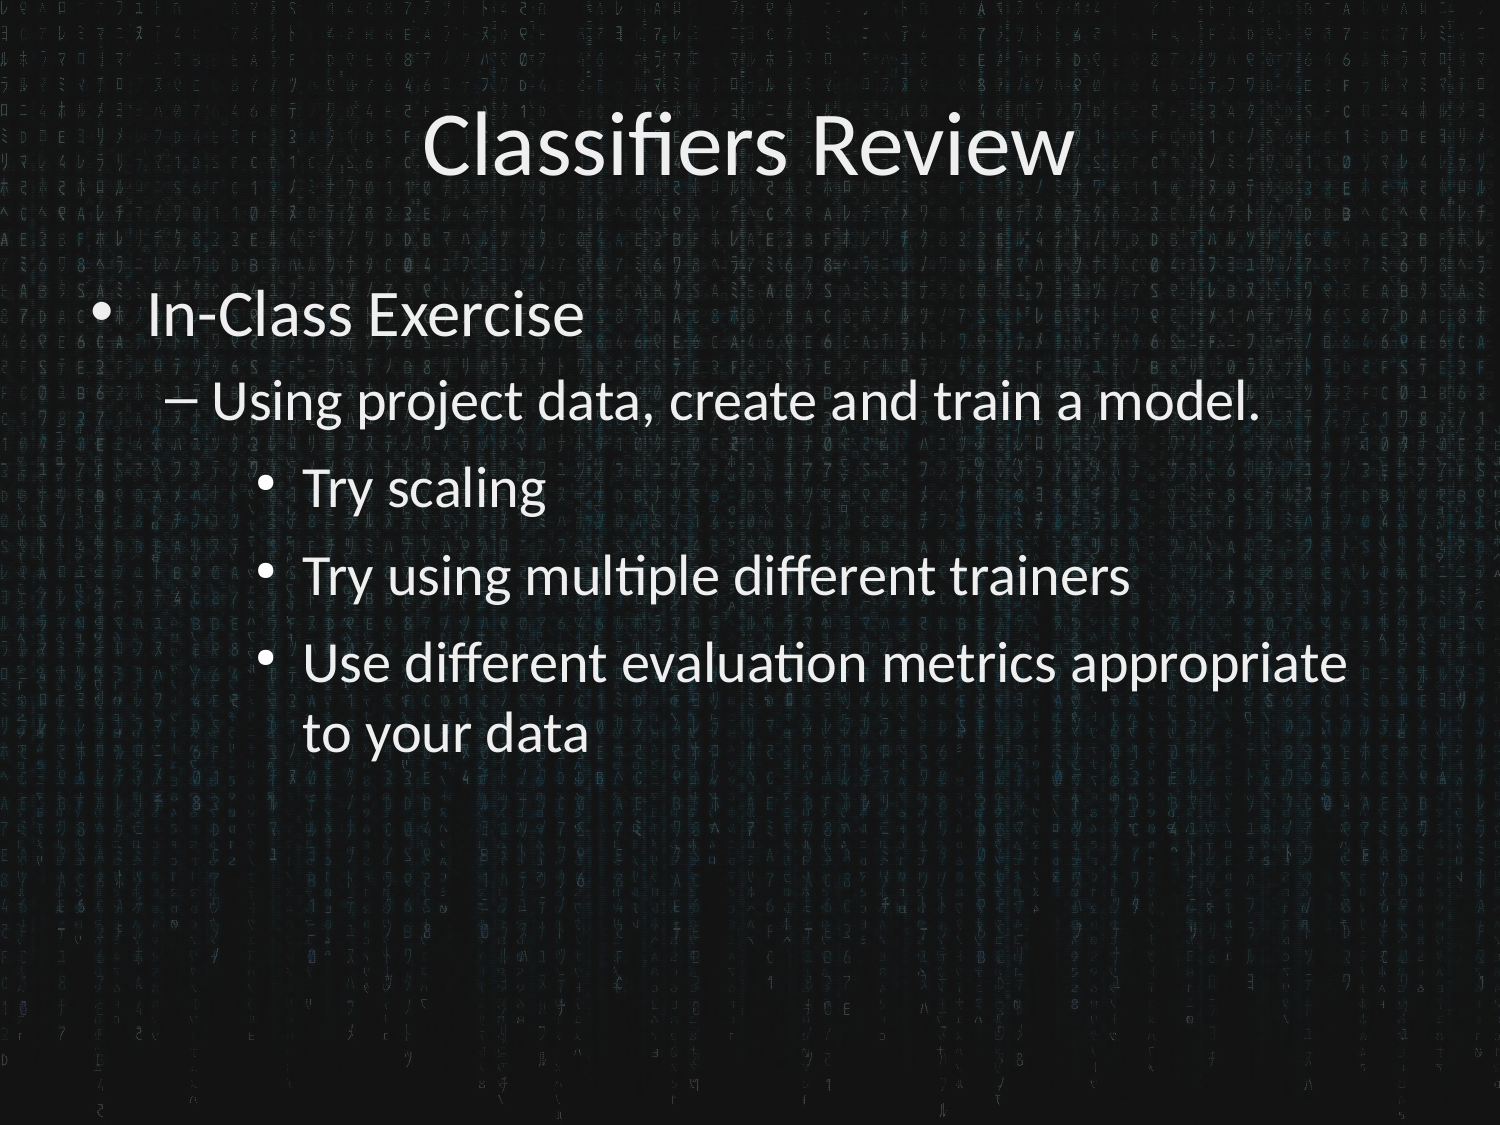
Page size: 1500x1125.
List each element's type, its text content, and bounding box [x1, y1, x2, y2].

title Classifiers Review [75, 45, 1425, 233]
list In-Class Exercise Using project data, create and train a model. Try scaling Try using multiple different trainers Use different evaluation metrics appropriate to your data [75, 262, 1425, 1005]
text_box [0, 0, 1500, 1125]
